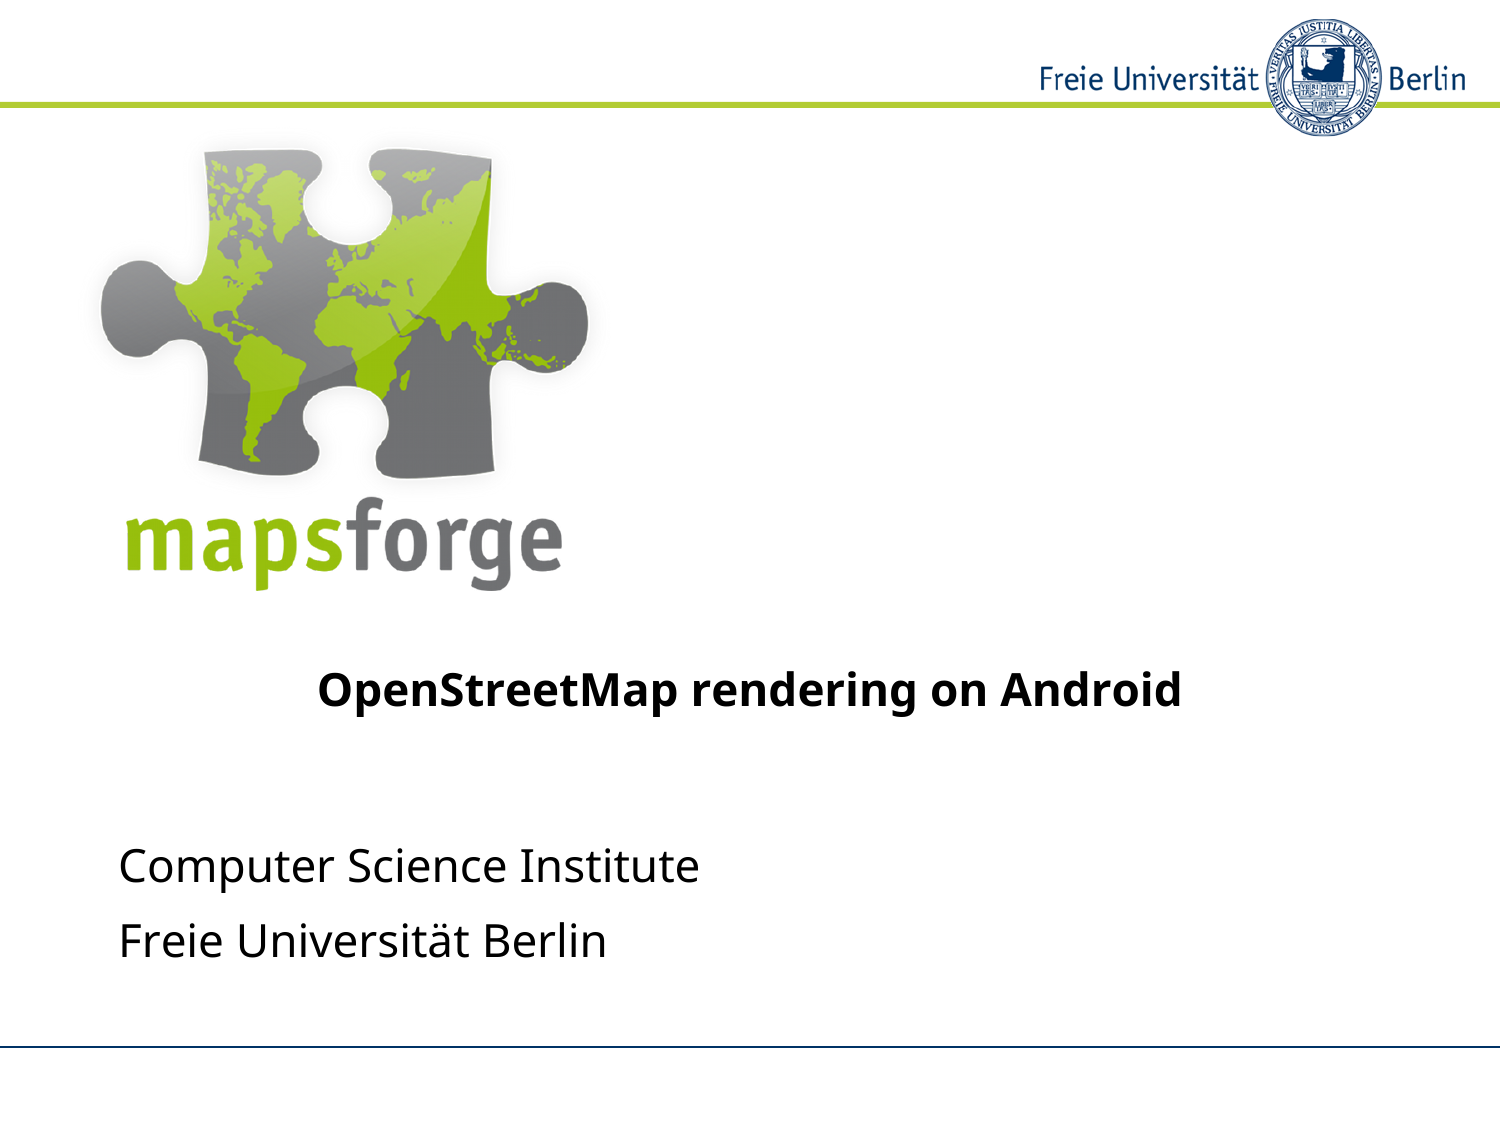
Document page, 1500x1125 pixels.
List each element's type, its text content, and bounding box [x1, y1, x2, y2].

picture [78, 126, 611, 591]
picture [1033, 19, 1470, 137]
subtitle Computer Science Institute Freie Universität Berlin [118, 704, 1300, 950]
title OpenStreetMap rendering on Android [191, 620, 1309, 758]
